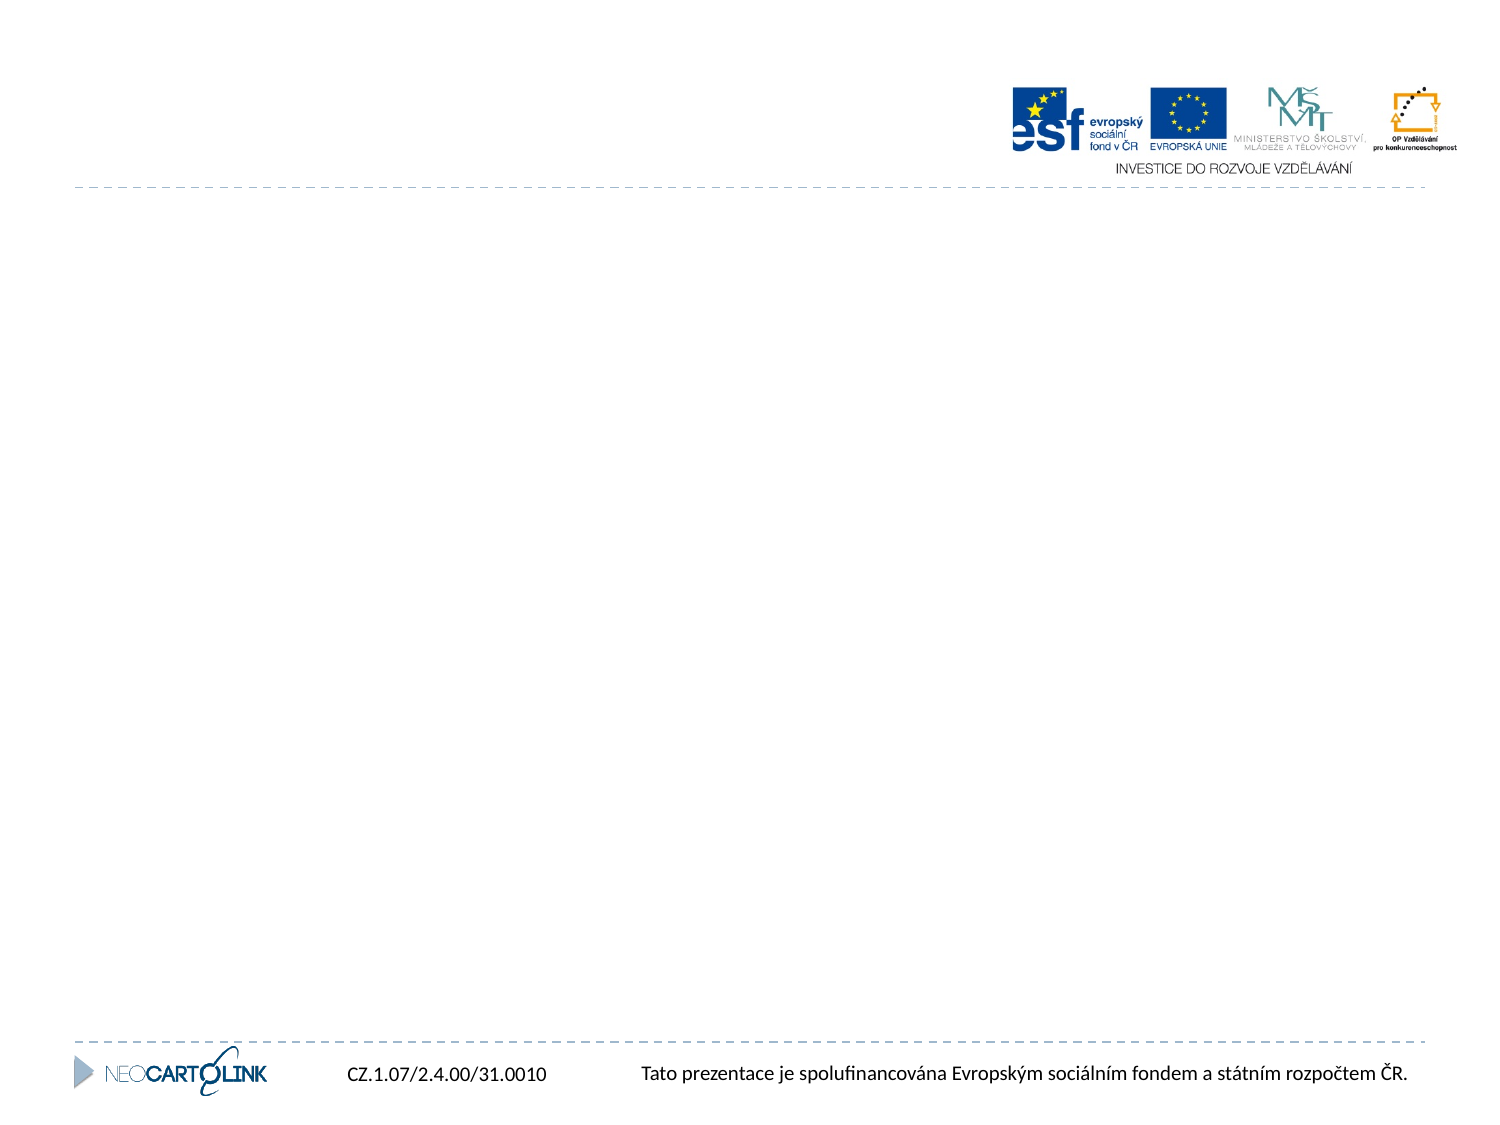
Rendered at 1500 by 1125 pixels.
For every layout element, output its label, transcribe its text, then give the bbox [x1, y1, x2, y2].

picture [998, 78, 1471, 182]
picture [106, 1046, 267, 1096]
footer Tato prezentace je spolufinancována Evropským sociálním fondem a státním rozpočtem ČR. [431, 1052, 1424, 1115]
